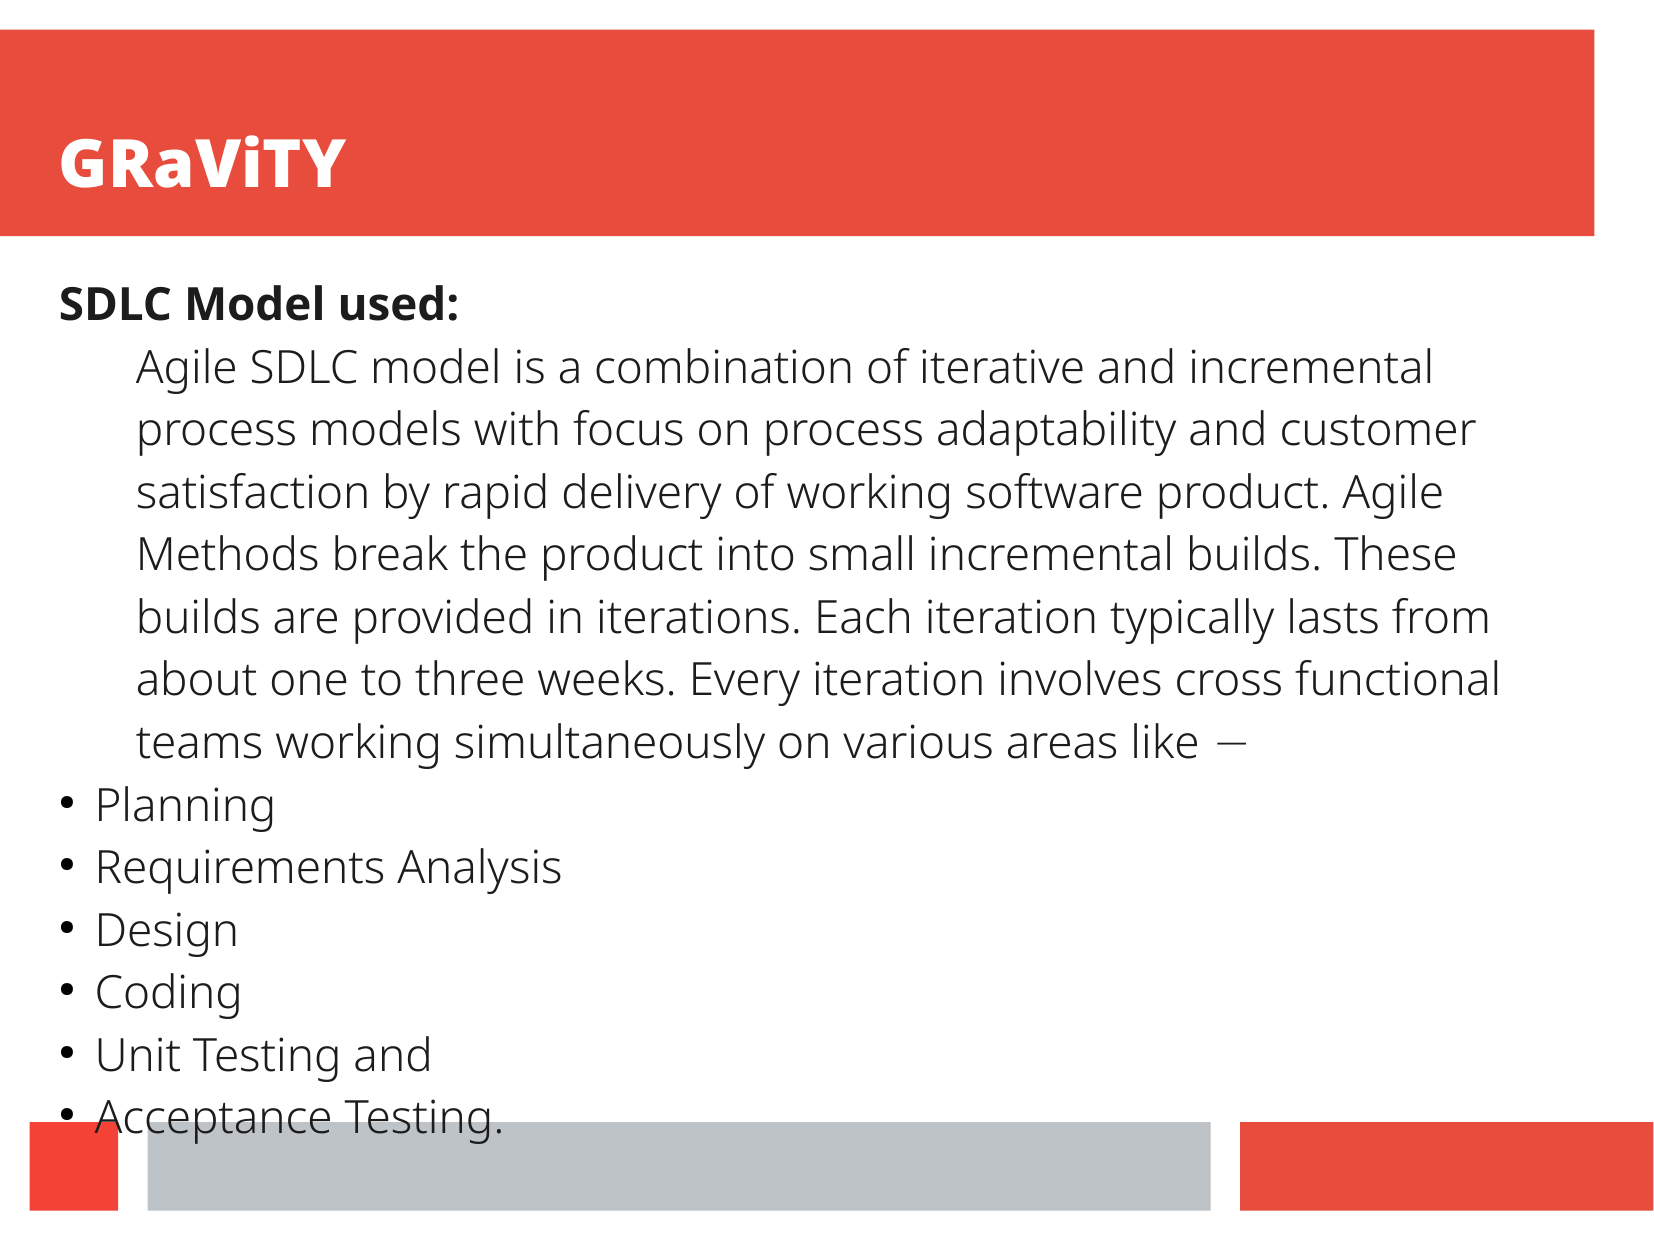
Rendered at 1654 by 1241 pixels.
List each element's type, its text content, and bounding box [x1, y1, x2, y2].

subtitle SDLC Model used: Agile SDLC model is a combination of iterative and incremental process models with focus on process adaptability and customer satisfaction by rapid delivery of working software product. Agile Methods break the product into small incremental builds. These builds are provided in iterations. Each iteration typically lasts from about one to three weeks. Every iteration involves cross functional teams working simultaneously on various areas like − Planning Requirements Analysis Design Coding Unit Testing and Acceptance Testing. [59, 271, 1565, 1093]
title GRaViTY [59, 59, 1595, 207]
